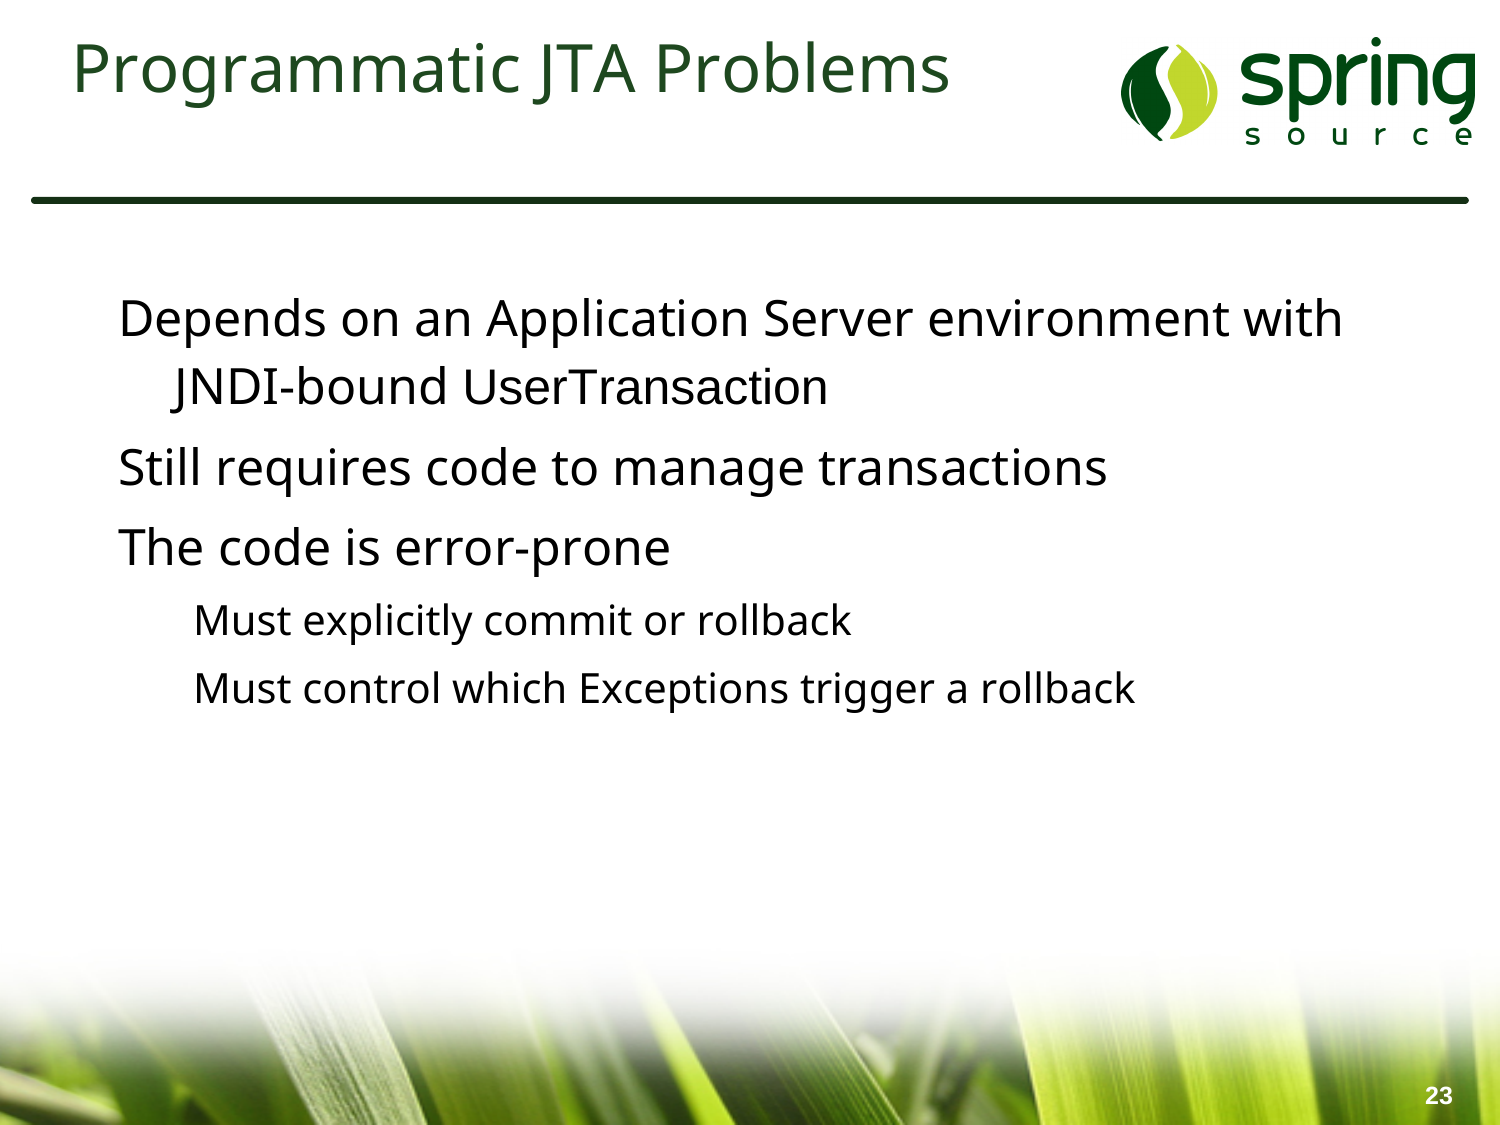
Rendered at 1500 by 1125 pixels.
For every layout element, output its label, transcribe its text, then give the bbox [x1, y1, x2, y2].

list Depends on an Application Server environment with JNDI-bound UserTransaction Still requires code to manage transactions The code is error-prone Must explicitly commit or rollback Must control which Exceptions trigger a rollback [103, 275, 1394, 938]
picture [0, 944, 1500, 1125]
picture [1121, 37, 1475, 145]
title Programmatic JTA Problems [56, 13, 1089, 176]
